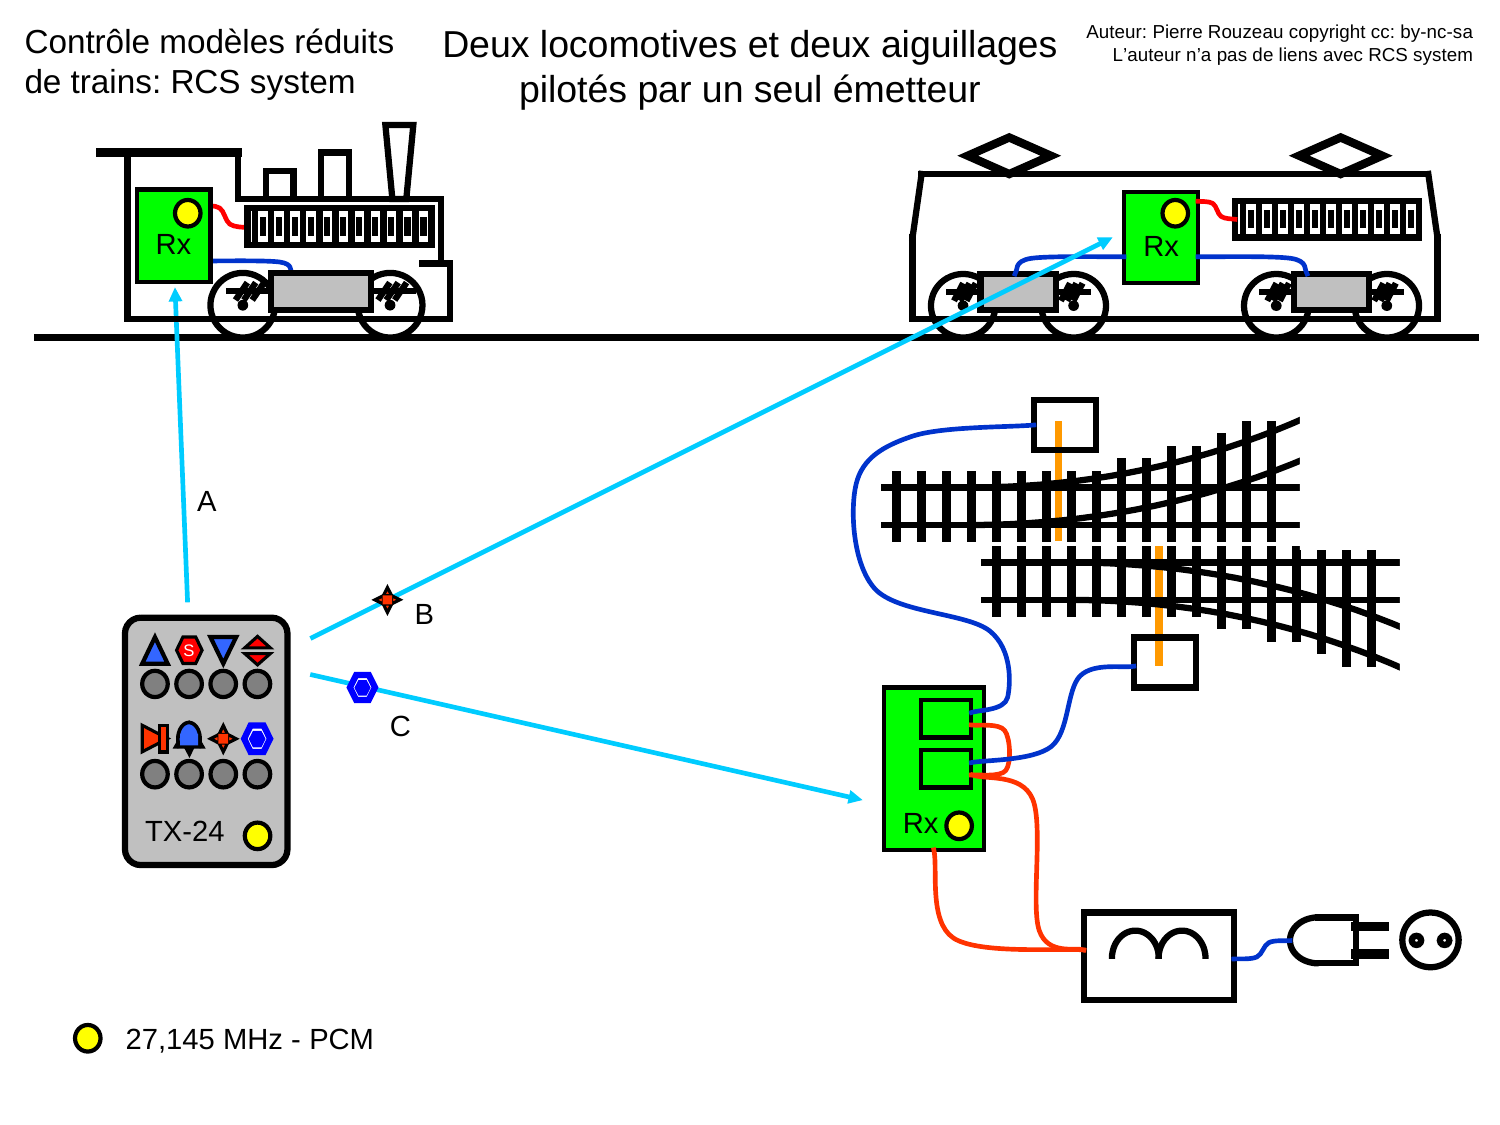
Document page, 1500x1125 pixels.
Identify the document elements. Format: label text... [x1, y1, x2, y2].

text_box [923, 752, 969, 785]
text_box [349, 674, 376, 700]
text_box B [399, 587, 451, 638]
text_box TX-24 [125, 805, 245, 856]
text_box [385, 125, 414, 196]
text_box [973, 713, 984, 722]
text_box [75, 1024, 101, 1052]
text_box [930, 273, 1034, 316]
text_box [1124, 191, 1198, 227]
text_box A [182, 474, 233, 526]
text_box Auteur: Pierre Rouzeau copyright cc: by-nc-sa L’auteur n’a pas de liens avec RCS system [1024, 12, 1488, 76]
text_box [883, 687, 984, 850]
text_box [1234, 199, 1434, 316]
text_box [1045, 322, 1102, 338]
text_box S [167, 632, 211, 668]
text_box [1248, 199, 1500, 1125]
text_box Deux locomotives et deux aiguillages pilotés par un seul émetteur [425, 12, 1075, 118]
text_box [973, 764, 984, 772]
text_box Rx [883, 796, 958, 847]
text_box [923, 702, 969, 735]
text_box [321, 152, 349, 199]
text_box [939, 322, 991, 338]
text_box Rx [136, 217, 211, 268]
text_box Rx [1124, 219, 1198, 270]
text_box [265, 171, 294, 199]
text_box [215, 322, 271, 338]
text_box [210, 272, 423, 316]
text_box [124, 617, 288, 866]
text_box [374, 587, 400, 613]
text_box [362, 322, 418, 338]
text_box 27,145 MHz - PCM [87, 1012, 413, 1063]
text_box [136, 189, 211, 227]
text_box [963, 273, 1107, 316]
text_box [136, 268, 211, 283]
text_box [1083, 912, 1234, 1000]
text_box Contrôle modèles réduits de trains: RCS system [9, 9, 460, 110]
text_box [1124, 270, 1198, 283]
text_box [247, 207, 432, 246]
text_box C [374, 699, 426, 751]
